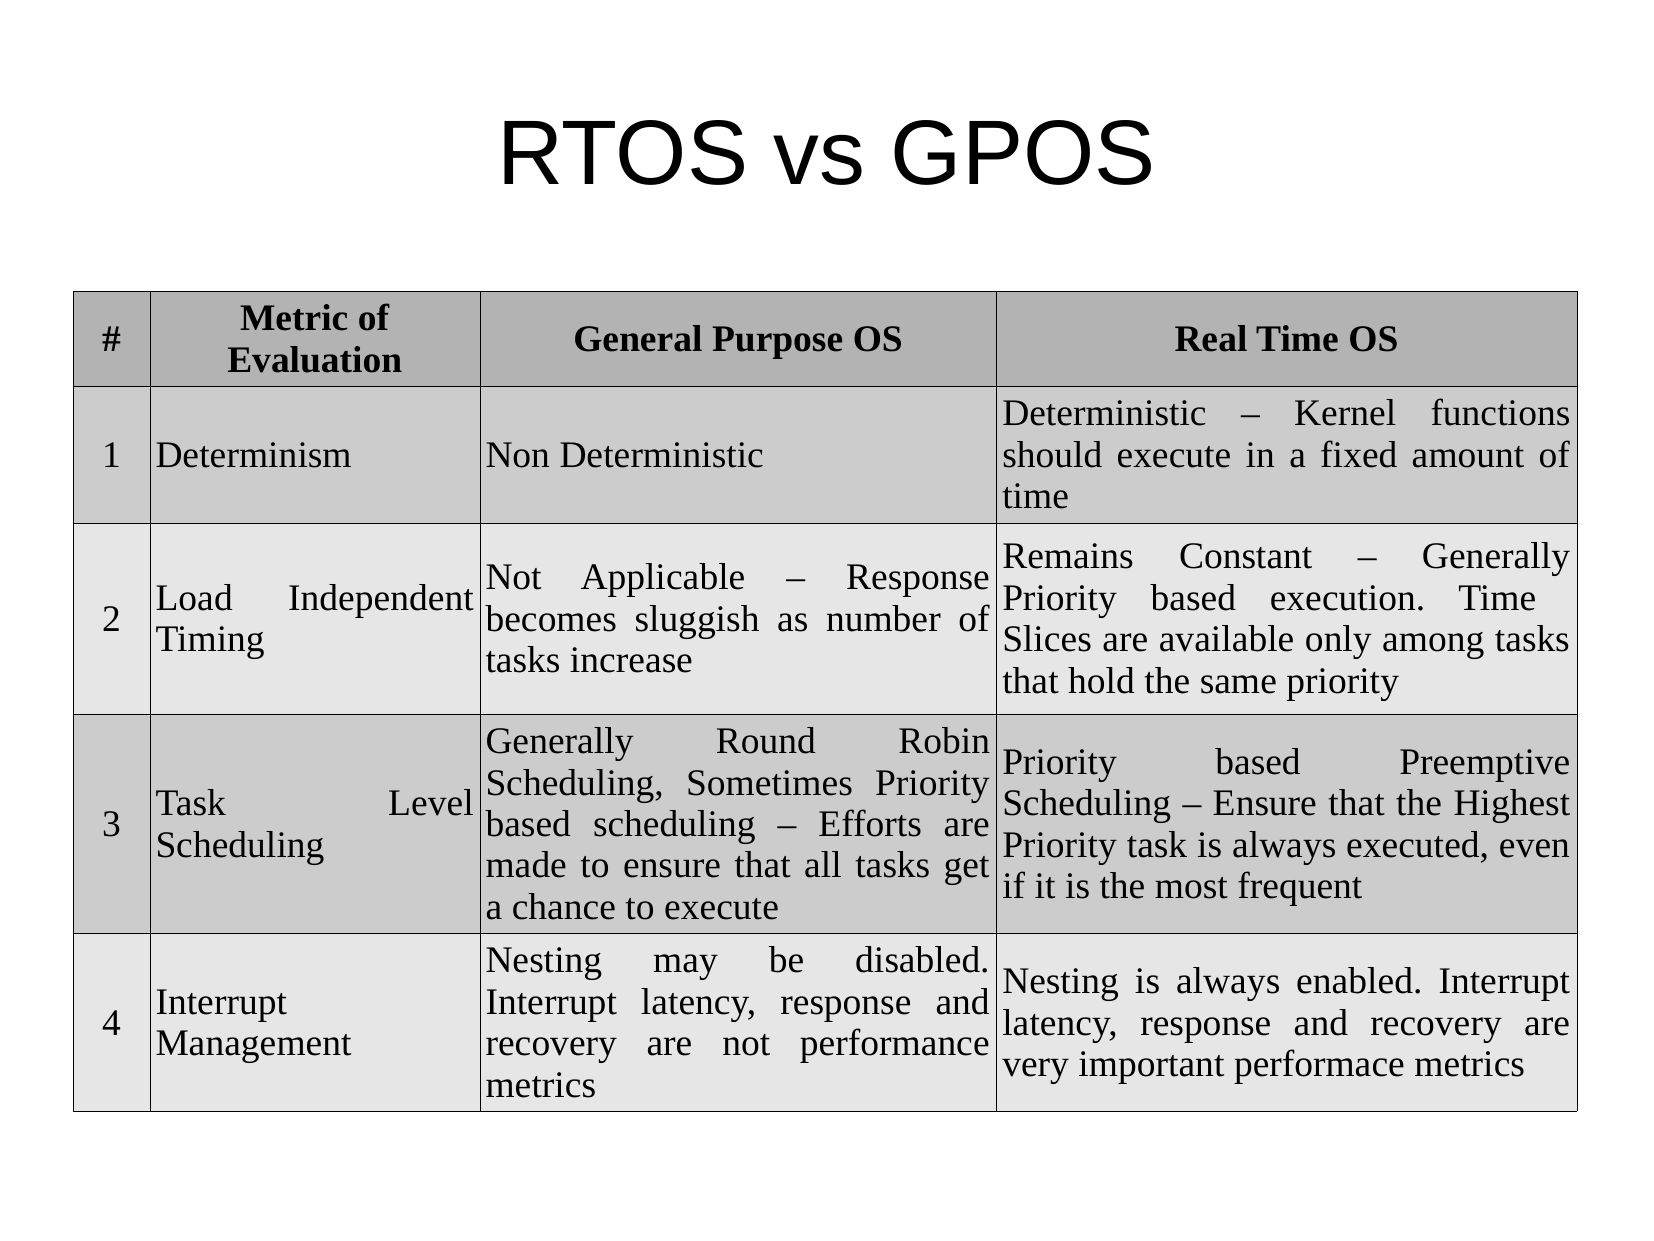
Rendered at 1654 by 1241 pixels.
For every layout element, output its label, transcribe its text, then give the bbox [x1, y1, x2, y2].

table_cell Generally Round Robin Scheduling, Sometimes Priority based scheduling – Efforts are made to ensure that all tasks get a chance to execute [481, 715, 996, 933]
table_cell Interrupt Management [151, 934, 480, 1111]
table_cell Priority based Preemptive Scheduling – Ensure that the Highest Priority task is always executed, even if it is the most frequent [997, 715, 1577, 933]
table_cell Deterministic – Kernel functions should execute in a fixed amount of time [997, 387, 1577, 523]
table_cell Determinism [151, 387, 480, 523]
title RTOS vs GPOS [82, 49, 1571, 257]
table_header General Purpose OS [481, 292, 996, 386]
table_header # [74, 292, 150, 386]
table_header Real Time OS [997, 292, 1577, 386]
table_cell Remains Constant – Generally Priority based execution. Time Slices are available only among tasks that hold the same priority [997, 524, 1577, 714]
table_cell Task Level Scheduling [151, 715, 480, 933]
table_header Metric of Evaluation [151, 292, 480, 386]
table_cell Nesting may be disabled. Interrupt latency, response and recovery are not performance metrics [481, 934, 996, 1111]
table_cell Non Deterministic [481, 387, 996, 523]
table_cell 4 [74, 934, 150, 1111]
table_cell 2 [74, 524, 150, 714]
table_cell Not Applicable – Response becomes sluggish as number of tasks increase [481, 524, 996, 714]
table_cell 1 [74, 387, 150, 523]
table_cell 3 [74, 715, 150, 933]
table_cell Nesting is always enabled. Interrupt latency, response and recovery are very important performace metrics [997, 934, 1577, 1111]
table_cell Load Independent Timing [151, 524, 480, 714]
